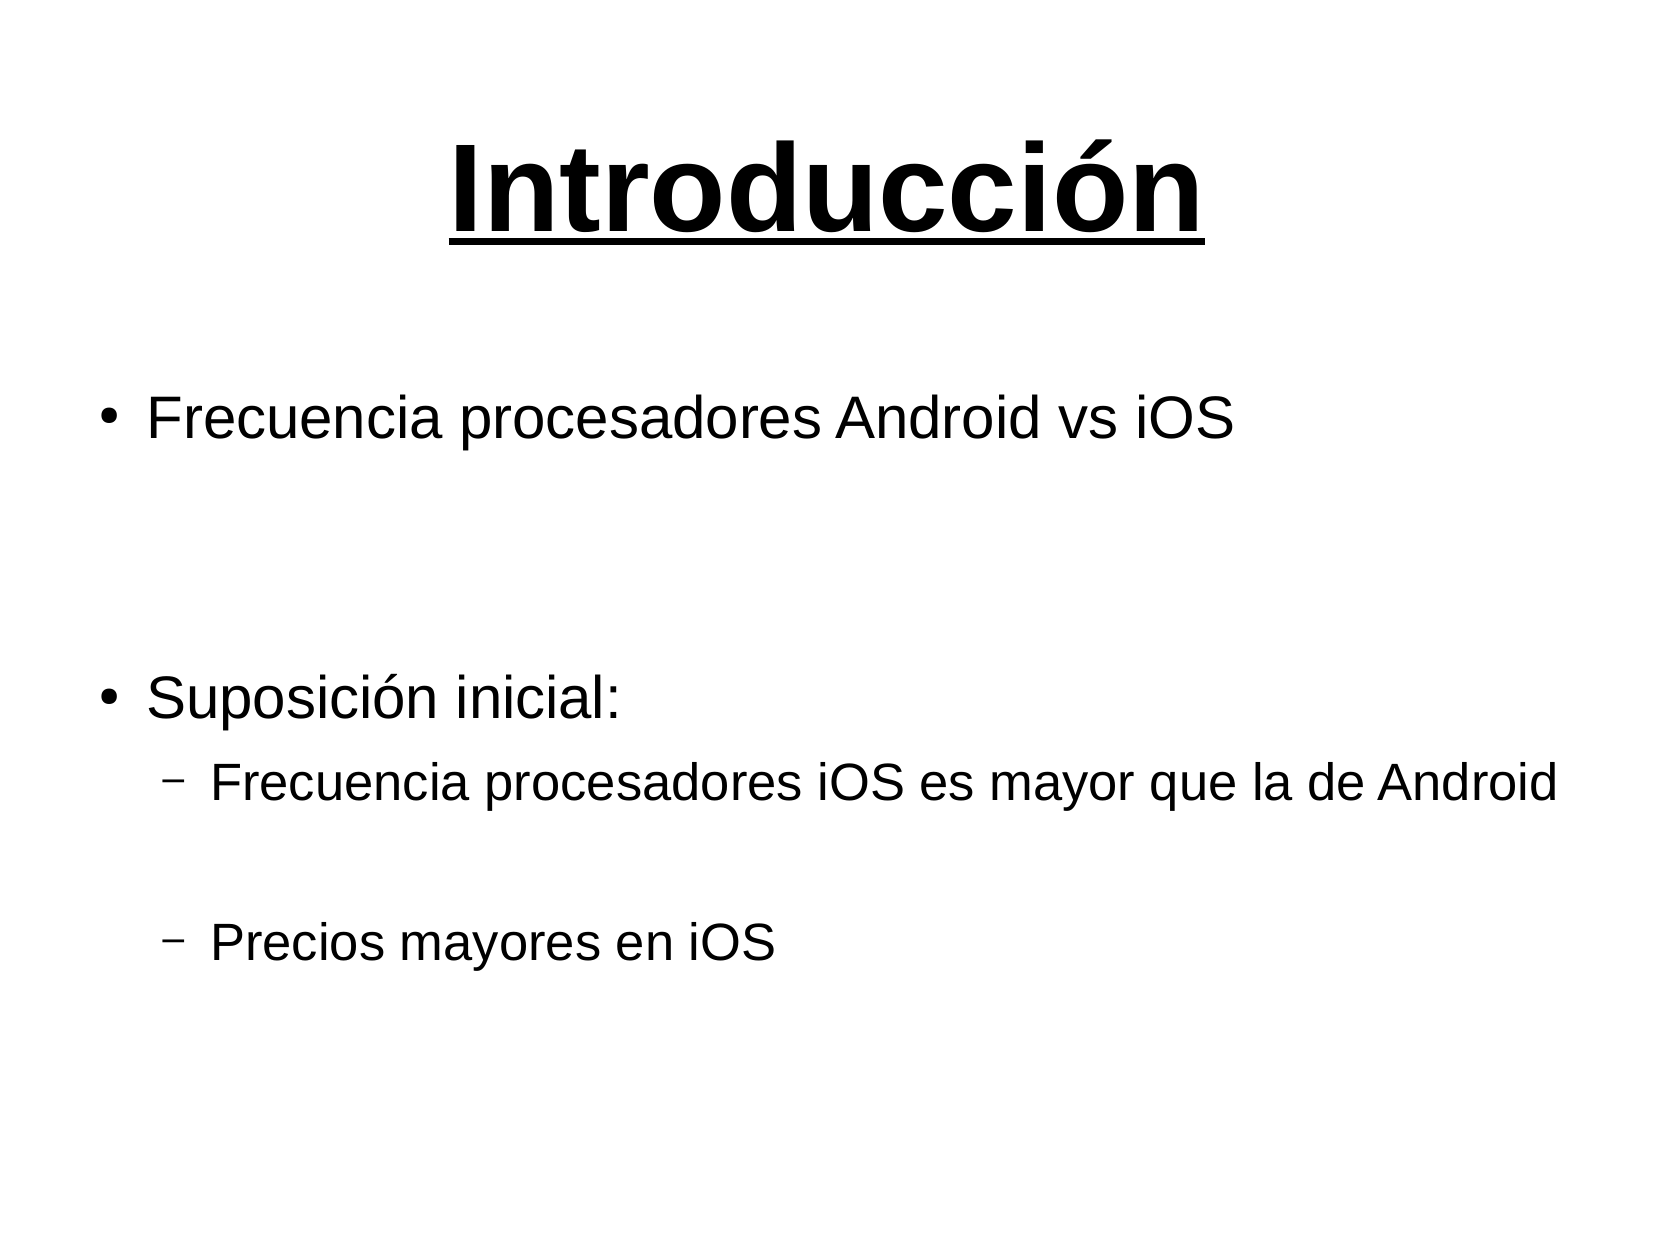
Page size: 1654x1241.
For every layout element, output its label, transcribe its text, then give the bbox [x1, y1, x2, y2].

title Introducción [82, 49, 1571, 257]
list Frecuencia procesadores Android vs iOS Suposición inicial: Frecuencia procesadores iOS es mayor que la de Android Precios mayores en iOS [82, 290, 1571, 1010]
